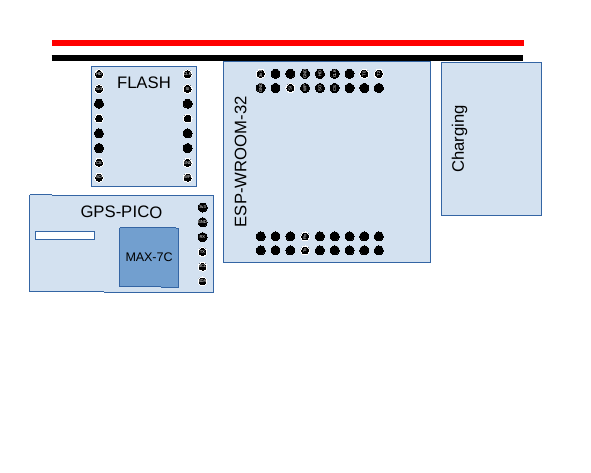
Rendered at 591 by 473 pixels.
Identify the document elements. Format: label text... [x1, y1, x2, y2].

text_box 3v3 [256, 69, 266, 79]
text_box [94, 143, 104, 153]
text_box [345, 231, 355, 241]
text_box [315, 231, 325, 241]
text_box [330, 245, 340, 255]
text_box T0 [359, 69, 369, 79]
text_box WP [300, 83, 310, 93]
text_box ESP-WROOM-32 [223, 61, 431, 263]
text_box 3v3 [94, 84, 104, 94]
text_box SO [315, 83, 325, 93]
text_box [94, 99, 104, 109]
text_box TX [198, 247, 207, 257]
text_box [345, 83, 355, 93]
text_box [345, 69, 355, 79]
text_box CS [330, 83, 340, 93]
text_box Charging [441, 62, 542, 216]
text_box HD [315, 69, 325, 79]
text_box [359, 231, 369, 241]
text_box GND [300, 69, 310, 79]
text_box [330, 231, 340, 241]
text_box [285, 231, 295, 241]
text_box GND [183, 158, 193, 168]
text_box [374, 83, 384, 93]
text_box [183, 128, 193, 138]
text_box [94, 128, 104, 138]
text_box [35, 231, 95, 240]
text_box T2 [374, 69, 384, 79]
text_box 3v3 [198, 203, 208, 213]
text_box SO [94, 173, 104, 183]
text_box [256, 231, 266, 241]
text_box WP [183, 173, 193, 183]
text_box [271, 231, 280, 241]
text_box GND [198, 217, 208, 227]
text_box [359, 83, 369, 93]
text_box CLK [183, 69, 193, 79]
text_box GND [256, 83, 266, 93]
text_box SI [183, 84, 193, 94]
text_box [183, 114, 193, 123]
text_box SDA [198, 276, 207, 286]
text_box MAX-7C [119, 227, 179, 288]
text_box Tx [300, 245, 310, 255]
text_box SI [285, 83, 295, 93]
text_box [271, 83, 280, 93]
text_box [374, 231, 384, 241]
text_box [256, 245, 266, 255]
text_box [315, 245, 325, 255]
text_box Rx [300, 231, 310, 241]
text_box [183, 143, 193, 153]
text_box RX [198, 232, 208, 242]
text_box [94, 114, 104, 123]
text_box [183, 99, 193, 109]
text_box [374, 245, 384, 255]
text_box CLK [330, 69, 340, 79]
text_box SCL [198, 262, 207, 272]
text_box HD [94, 69, 104, 79]
text_box GPS-PICO [29, 194, 214, 293]
text_box [285, 69, 295, 79]
text_box FLASH [91, 66, 197, 187]
text_box [359, 245, 369, 255]
text_box [345, 245, 355, 255]
text_box CS [94, 158, 104, 168]
text_box [271, 69, 280, 79]
text_box [271, 245, 280, 255]
text_box [285, 245, 295, 255]
